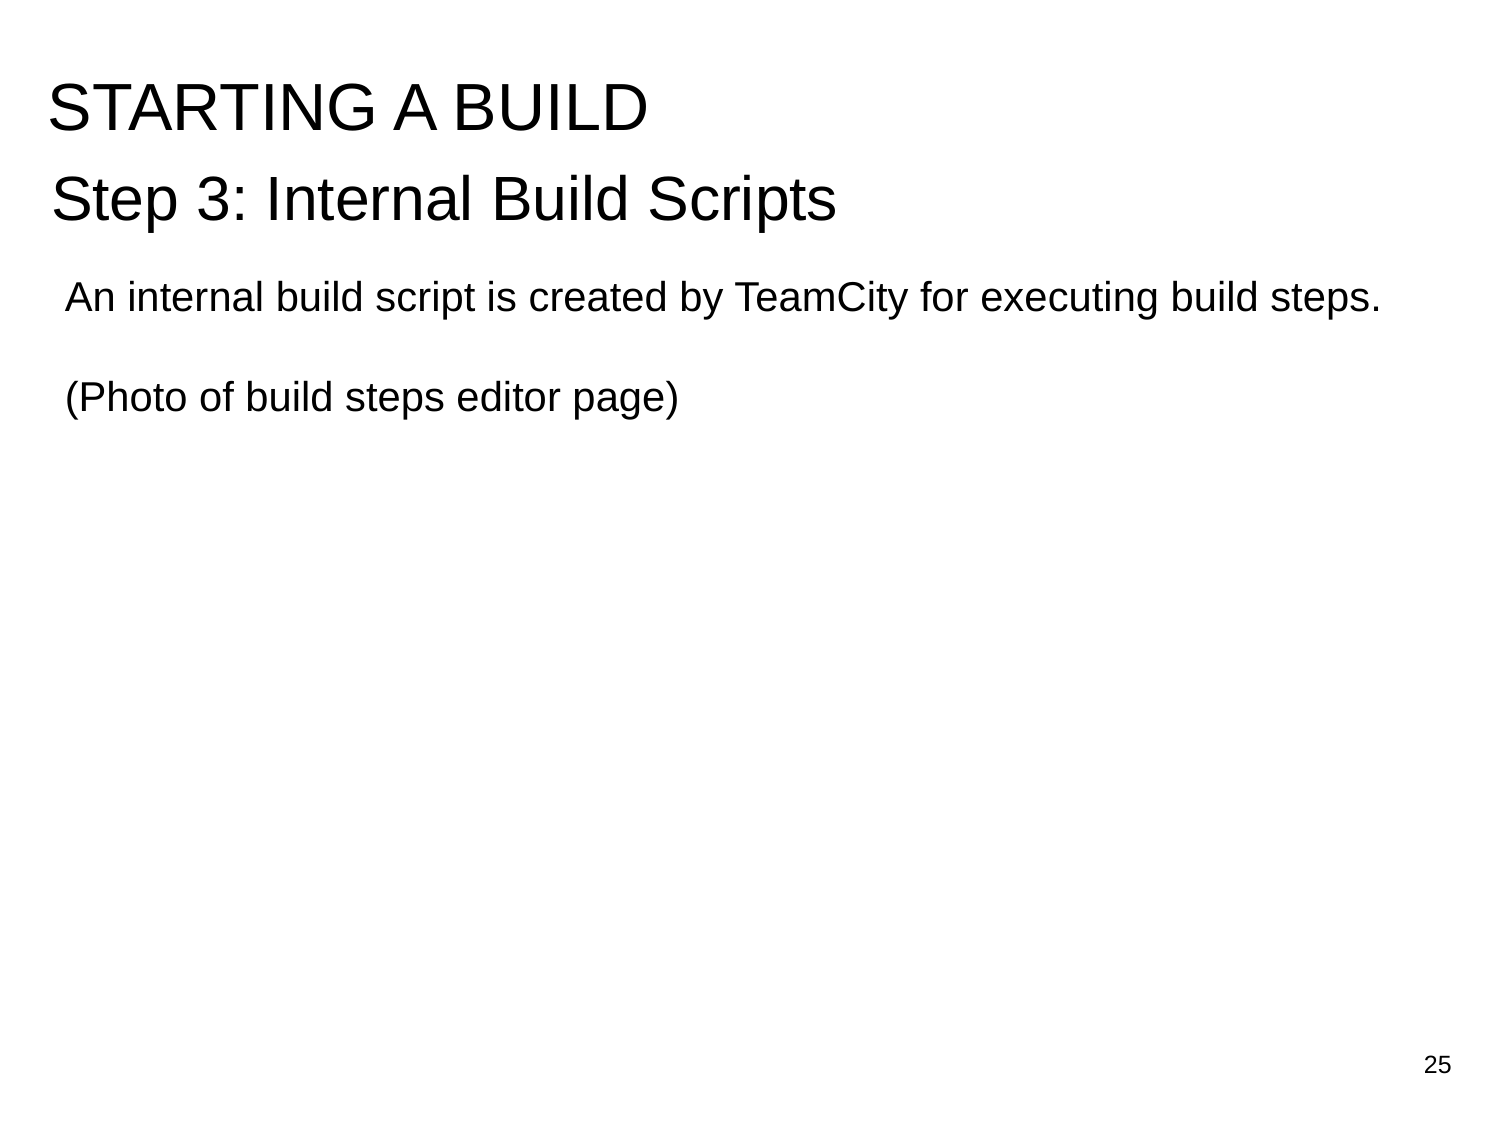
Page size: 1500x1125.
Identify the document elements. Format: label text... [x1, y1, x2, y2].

title Starting a build [48, 57, 1452, 150]
text_box An internal build script is created by TeamCity for executing build steps. (Photo of build steps editor page) [50, 262, 1450, 428]
list Step 3: Internal Build Scripts [48, 150, 1452, 241]
slide_number <number> [1325, 1047, 1452, 1080]
